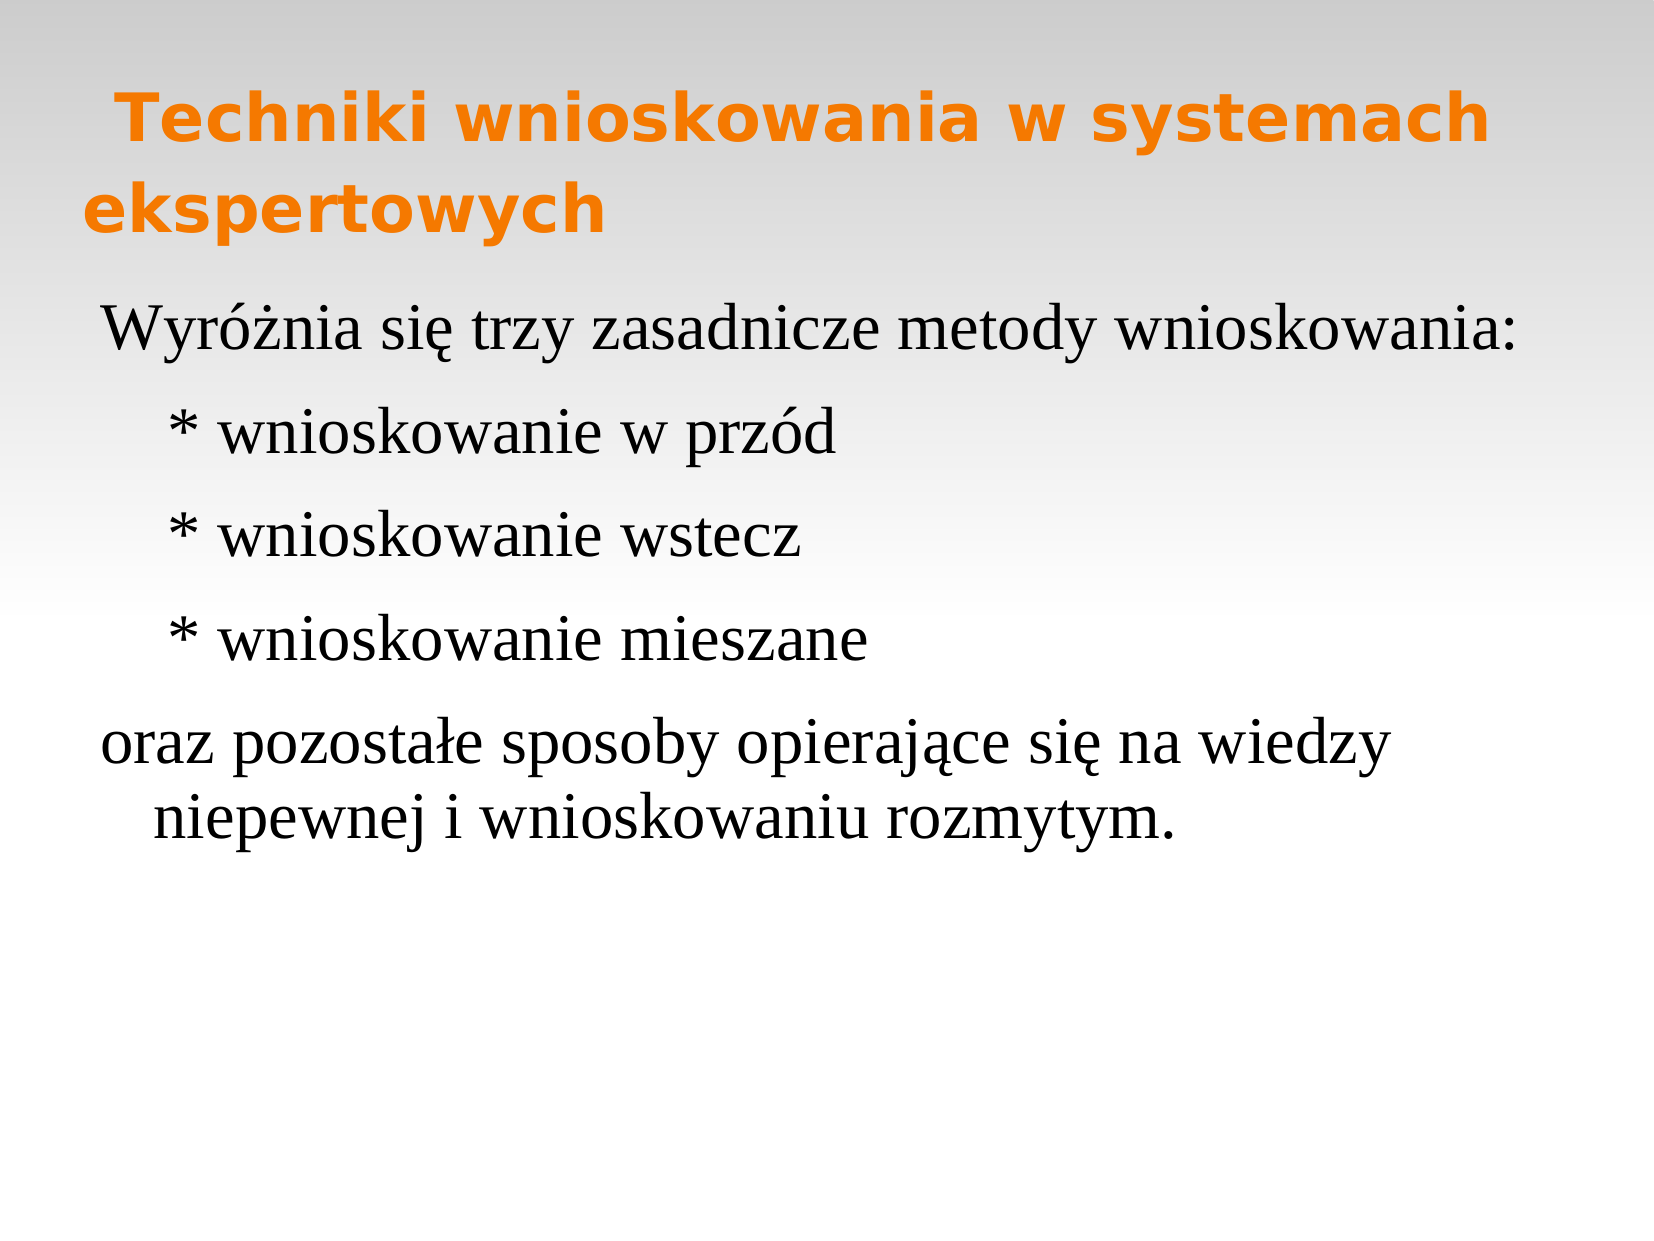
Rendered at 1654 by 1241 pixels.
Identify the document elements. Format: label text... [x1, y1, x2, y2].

title Techniki wnioskowania w systemach ekspertowych [82, 49, 1571, 257]
list Wyróżnia się trzy zasadnicze metody wnioskowania: * wnioskowanie w przód * wnioskowanie wstecz * wnioskowanie mieszane oraz pozostałe sposoby opierające się na wiedzy niepewnej i wnioskowaniu rozmytym. [82, 290, 1571, 1109]
